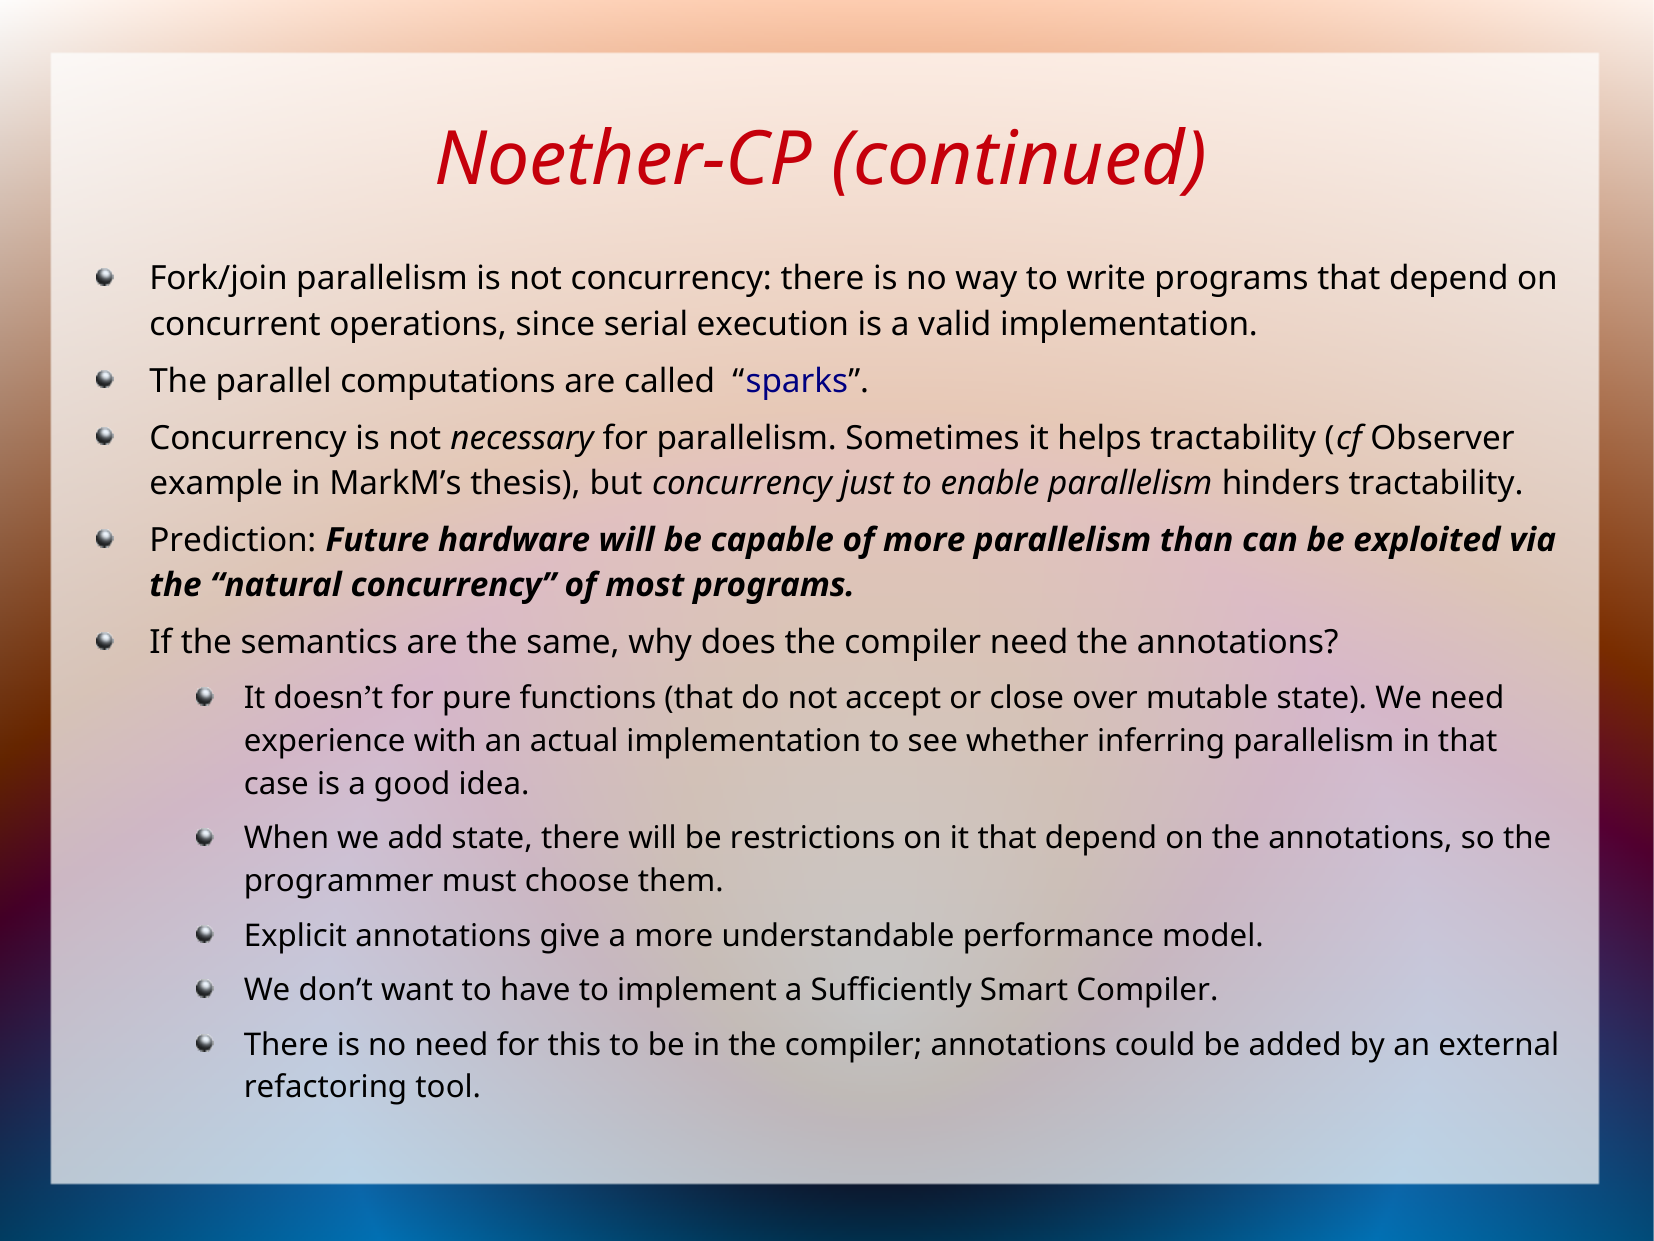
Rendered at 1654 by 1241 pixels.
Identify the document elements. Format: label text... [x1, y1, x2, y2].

picture [0, 0, 1654, 1241]
title Noether-CP (continued) [76, 59, 1565, 252]
list Fork/join parallelism is not concurrency: there is no way to write programs that depend on concurrent operations, since serial execution is a valid implementation. The parallel computations are called “sparks”. Concurrency is not necessary for parallelism. Sometimes it helps tractability (cf Observer example in MarkM’s thesis), but concurrency just to enable parallelism hinders tractability. Prediction: Future hardware will be capable of more parallelism than can be exploited via the “natural concurrency” of most programs. If the semantics are the same, why does the compiler need the annotations? It doesn’t for pure functions (that do not accept or close over mutable state). We need experience with an actual implementation to see whether inferring parallelism in that case is a good idea. When we add state, there will be restrictions on it that depend on the annotations, so the programmer must choose them. Explicit annotations give a more understandable performance model. We don’t want to have to implement a Sufficiently Smart Compiler. There is no need for this to be in the compiler; annotations could be added by an external refactoring tool. [78, 254, 1565, 1058]
